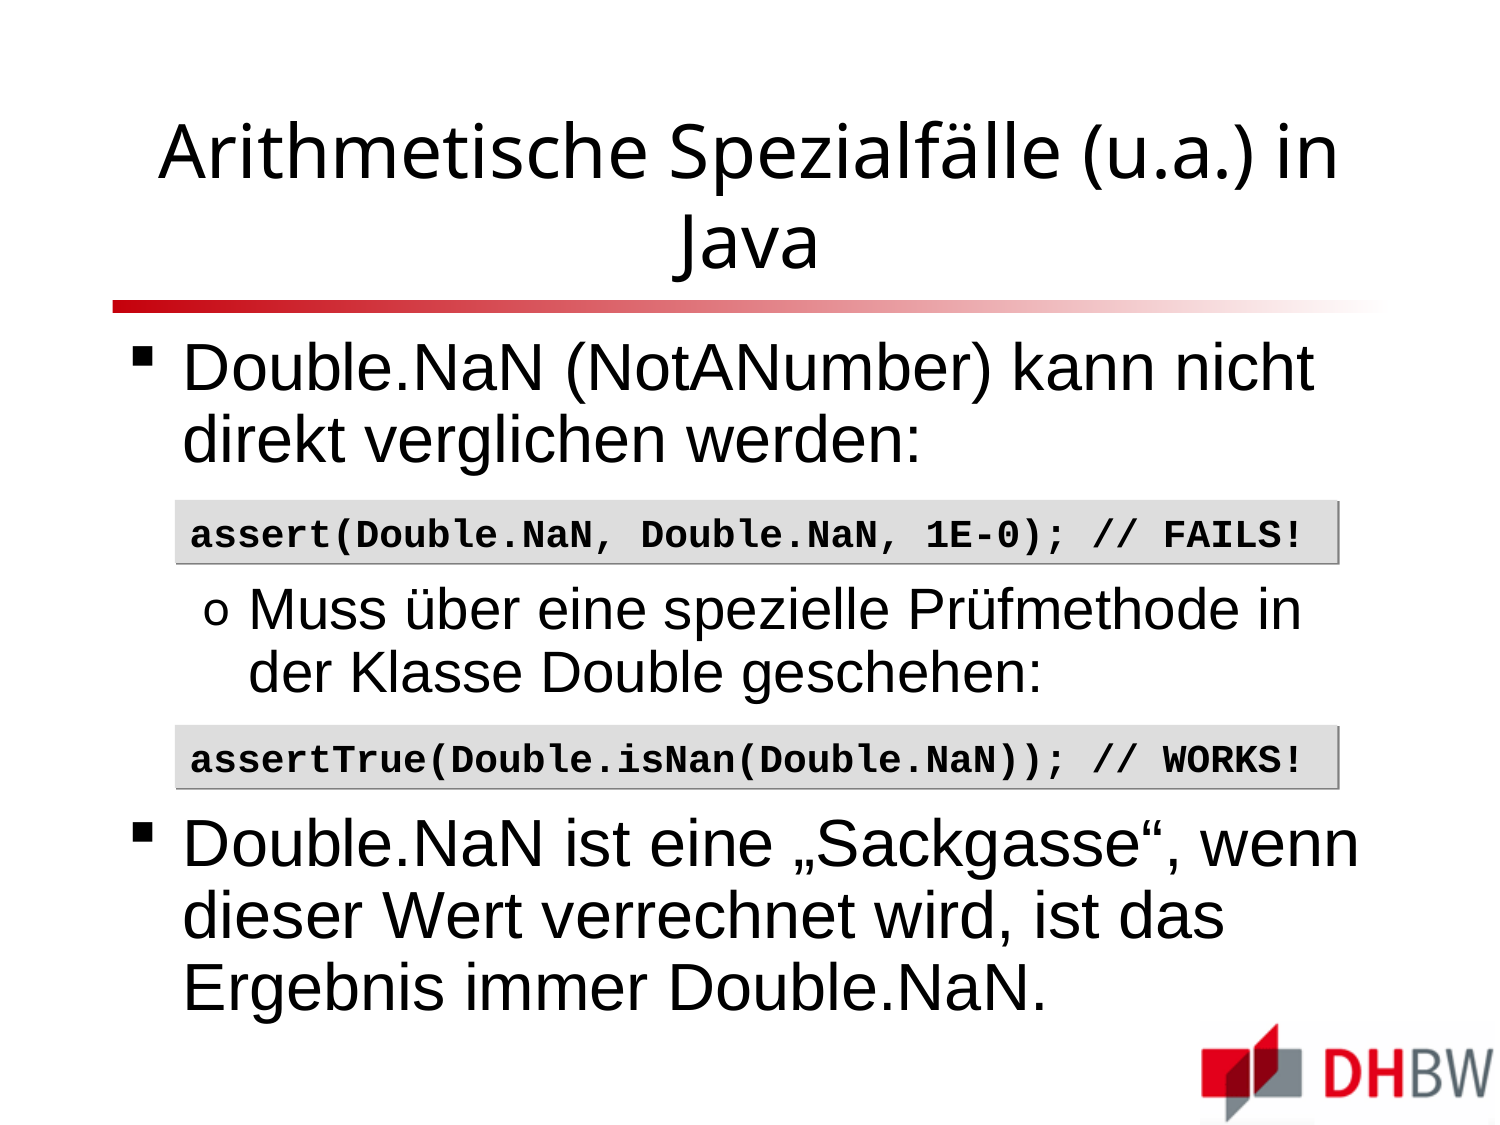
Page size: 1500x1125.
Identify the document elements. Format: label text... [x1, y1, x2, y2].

text_box assertTrue(Double.isNan(Double.NaN)); // WORKS! [174, 724, 1338, 788]
text_box assert(Double.NaN, Double.NaN, 1E-0); // FAILS! [174, 499, 1338, 563]
picture [1200, 1021, 1495, 1125]
title Arithmetische Spezialfälle (u.a.) in Java [112, 76, 1388, 312]
list Double.NaN (NotANumber) kann nicht direkt verglichen werden: Muss über eine spezielle Prüfmethode in der Klasse Double geschehen: Double.NaN ist eine „Sackgasse“, wenn dieser Wert verrechnet wird, ist das Ergebnis immer Double.NaN. [112, 324, 1388, 1051]
